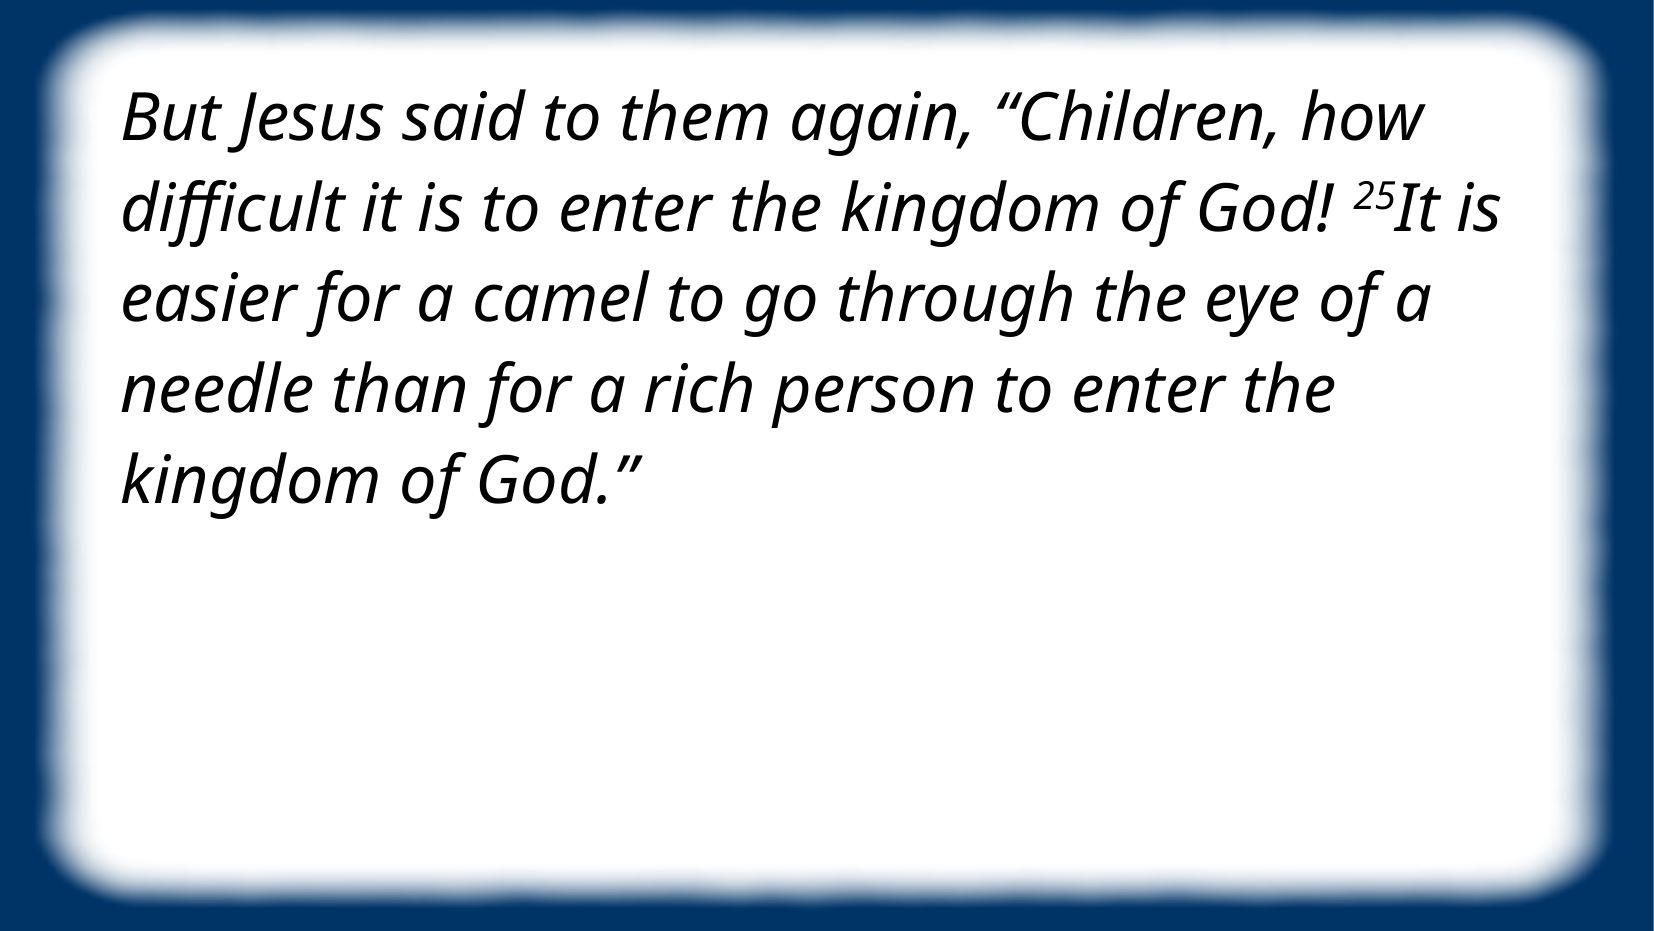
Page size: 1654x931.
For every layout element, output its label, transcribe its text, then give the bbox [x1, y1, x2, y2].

text_box But Jesus said to them again, “Children, how difficult it is to enter the kingdom of God! 25It is easier for a camel to go through the eye of a needle than for a rich person to enter the kingdom of God.” [105, 61, 1576, 521]
picture [0, 0, 1654, 931]
